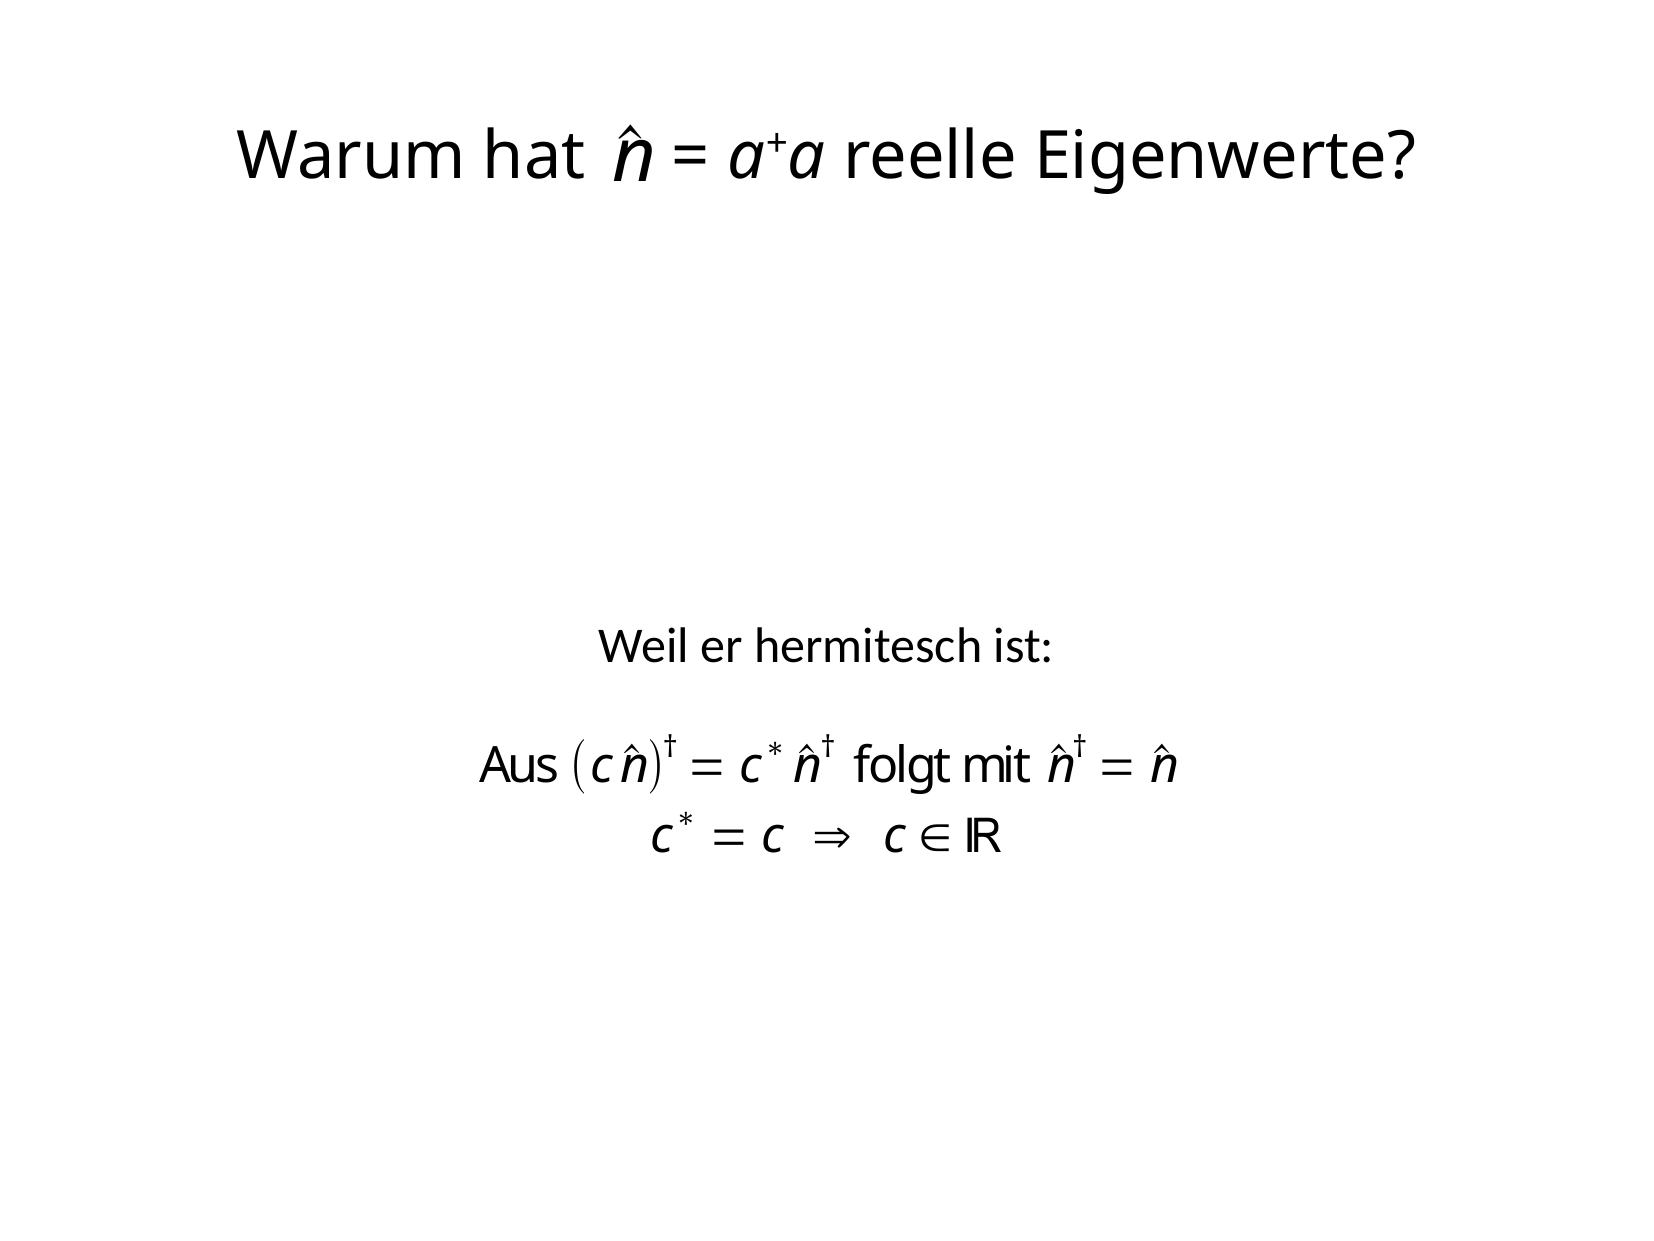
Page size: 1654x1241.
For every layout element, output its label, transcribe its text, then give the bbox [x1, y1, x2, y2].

subtitle Weil er hermitesch ist: [82, 290, 1571, 1010]
title Warum hat = a+a reelle Eigenwerte? [82, 49, 1571, 257]
chart [472, 728, 1182, 866]
chart [600, 111, 660, 203]
